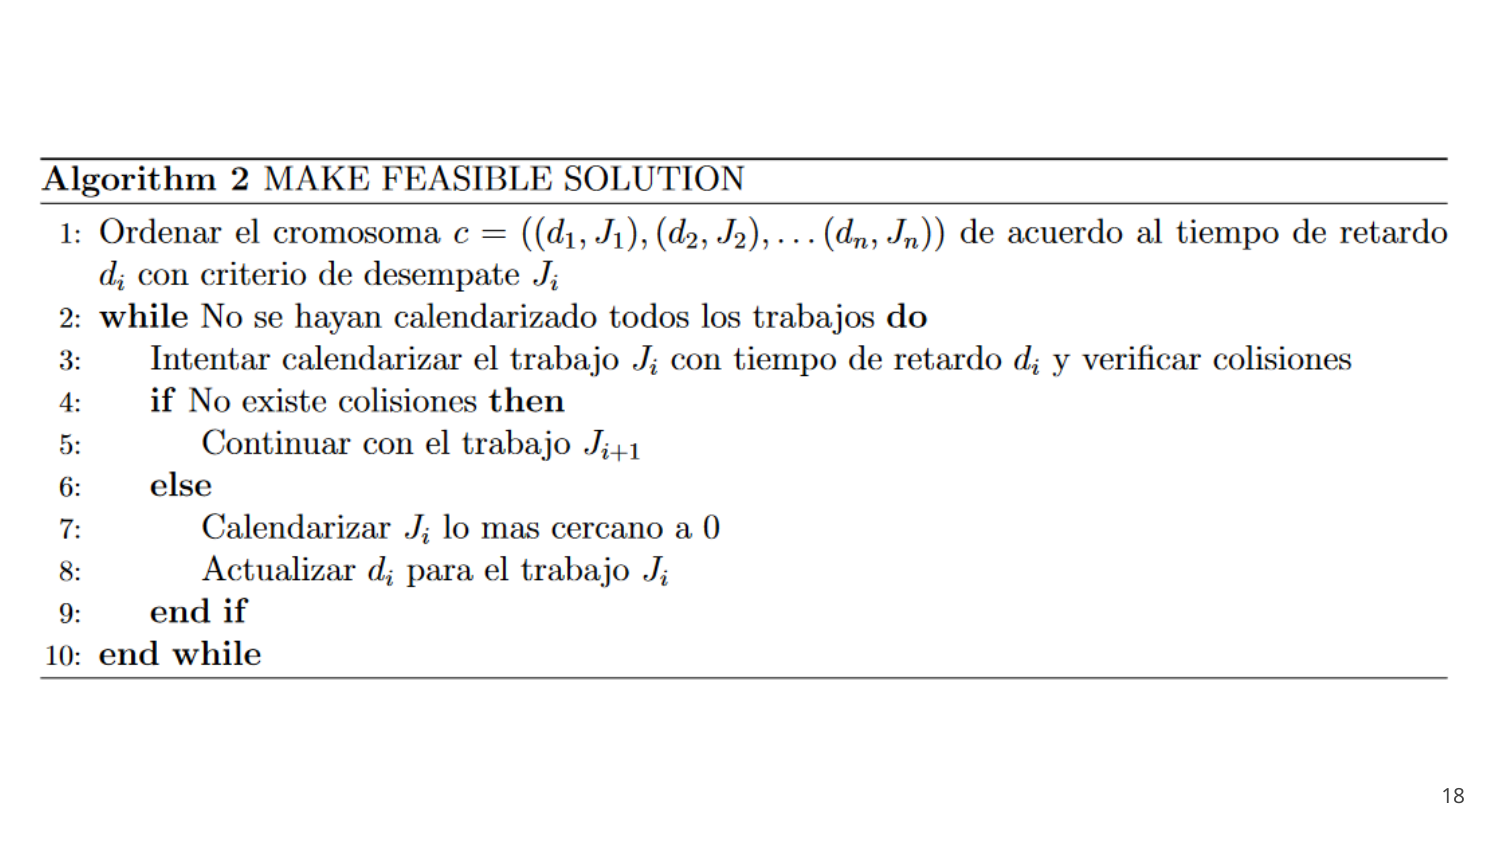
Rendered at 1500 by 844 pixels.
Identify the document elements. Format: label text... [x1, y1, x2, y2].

picture [24, 140, 1475, 704]
slide_number <number> [1389, 764, 1480, 830]
